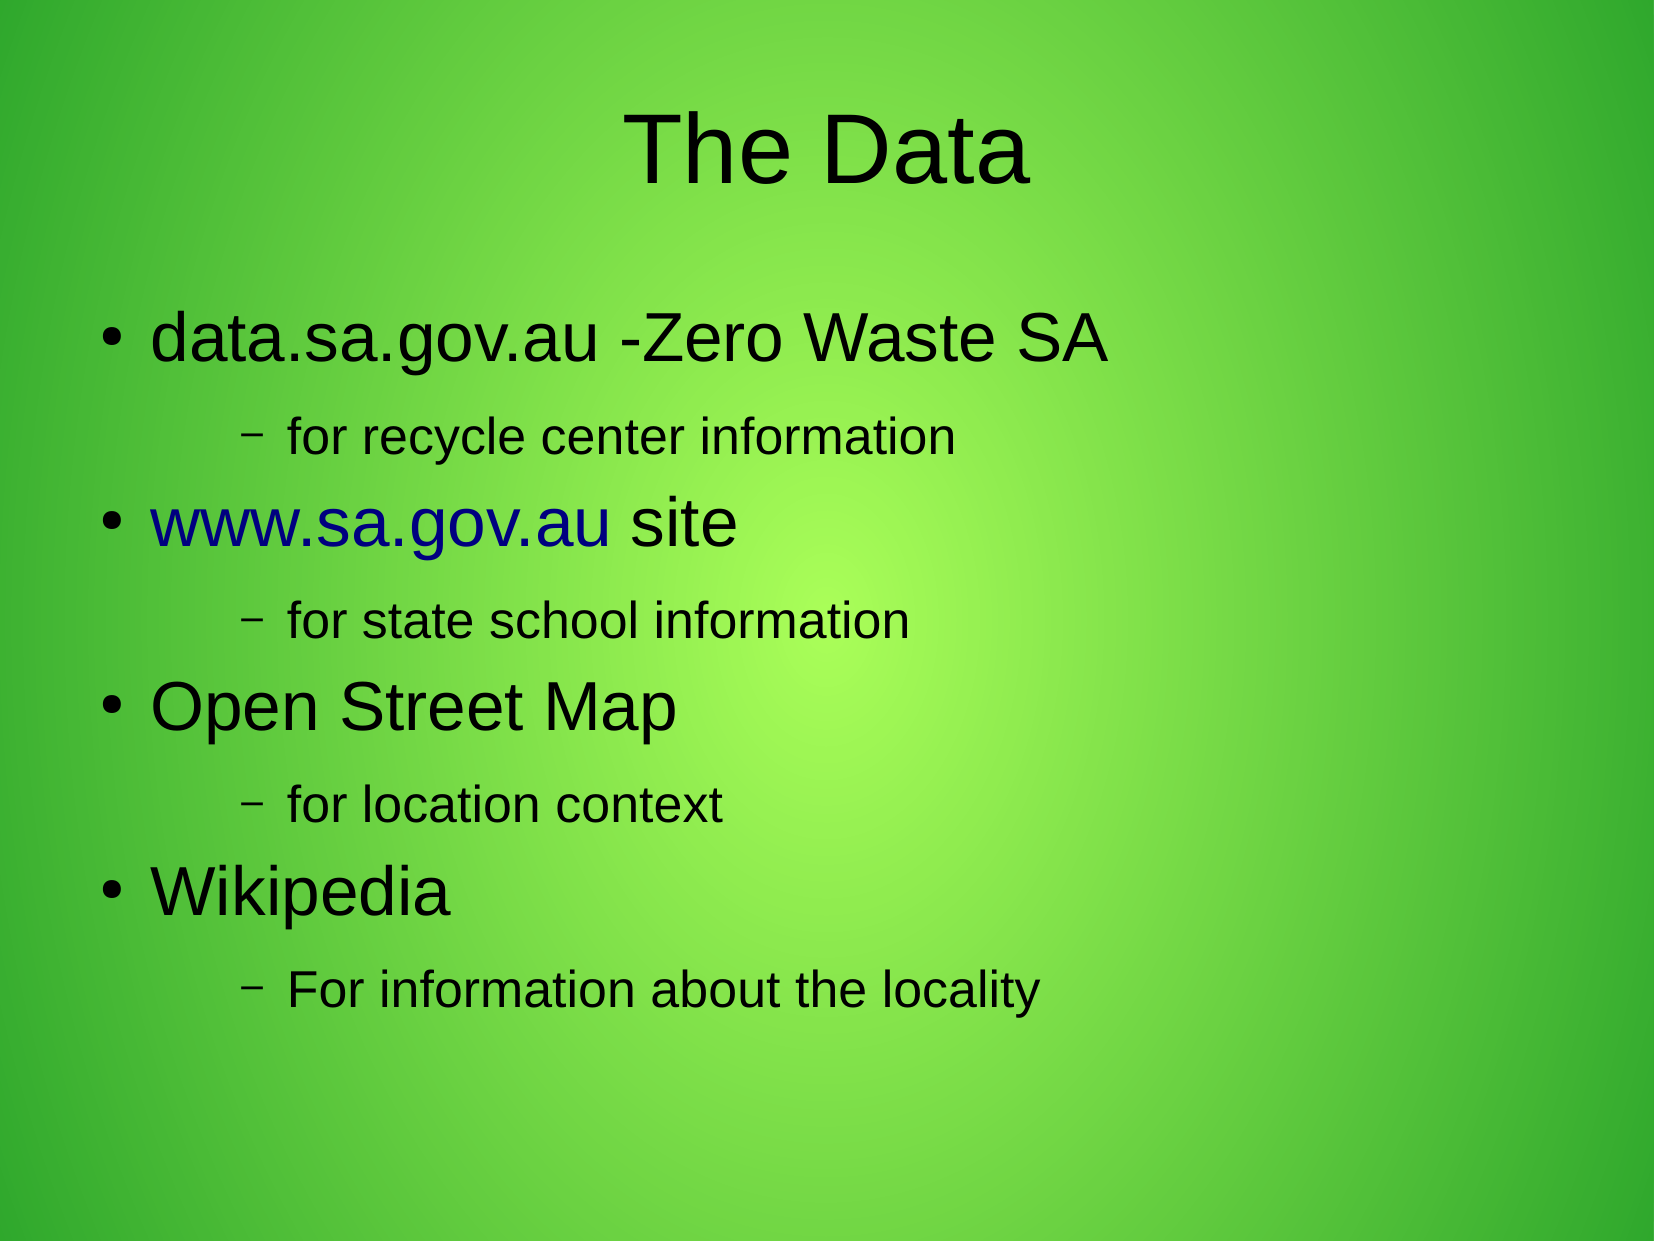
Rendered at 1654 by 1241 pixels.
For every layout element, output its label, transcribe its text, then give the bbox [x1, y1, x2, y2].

title The Data [82, 47, 1571, 252]
list data.sa.gov.au -Zero Waste SA for recycle center information www.sa.gov.au site for state school information Open Street Map for location context Wikipedia For information about the locality [82, 299, 1571, 1019]
